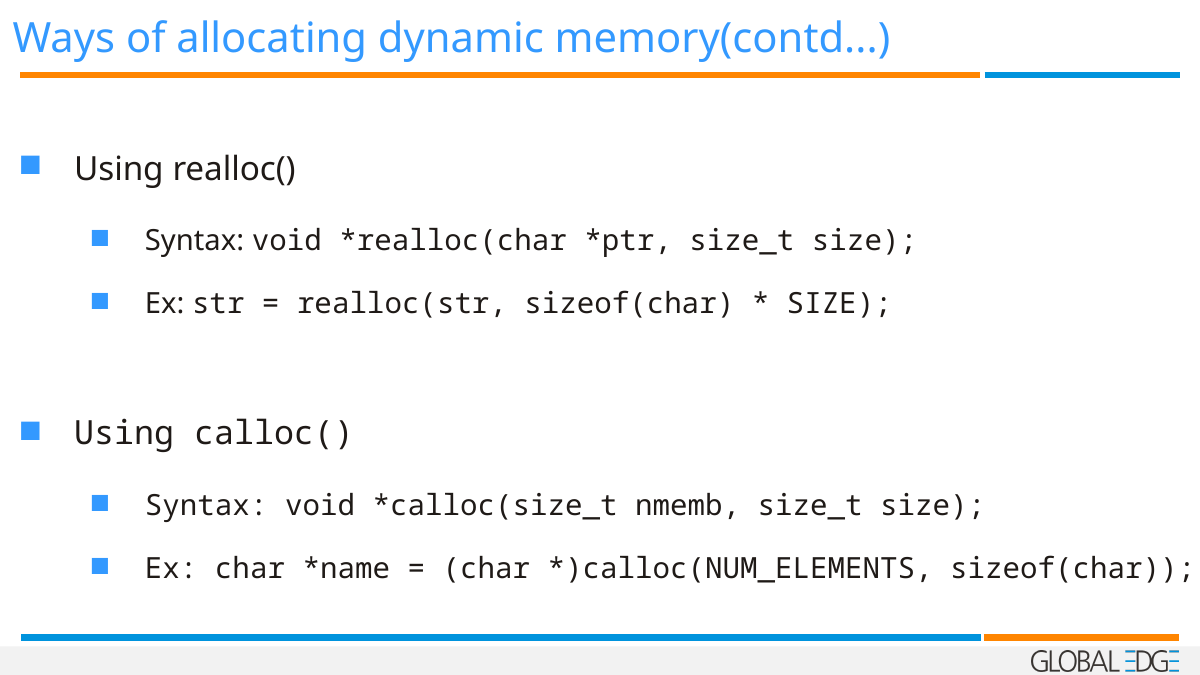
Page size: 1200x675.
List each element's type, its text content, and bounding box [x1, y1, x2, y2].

title Ways of allocating dynamic memory(contd...) [12, 9, 1088, 63]
picture [1031, 650, 1179, 672]
list Using realloc() Syntax: void *realloc(char *ptr, size_t size); Ex: str = realloc(str, sizeof(char) * SIZE); Using calloc() Syntax: void *calloc(size_t nmemb, size_t size); Ex: char *name = (char *)calloc(NUM_ELEMENTS, sizeof(char)); [3, 86, 1200, 615]
